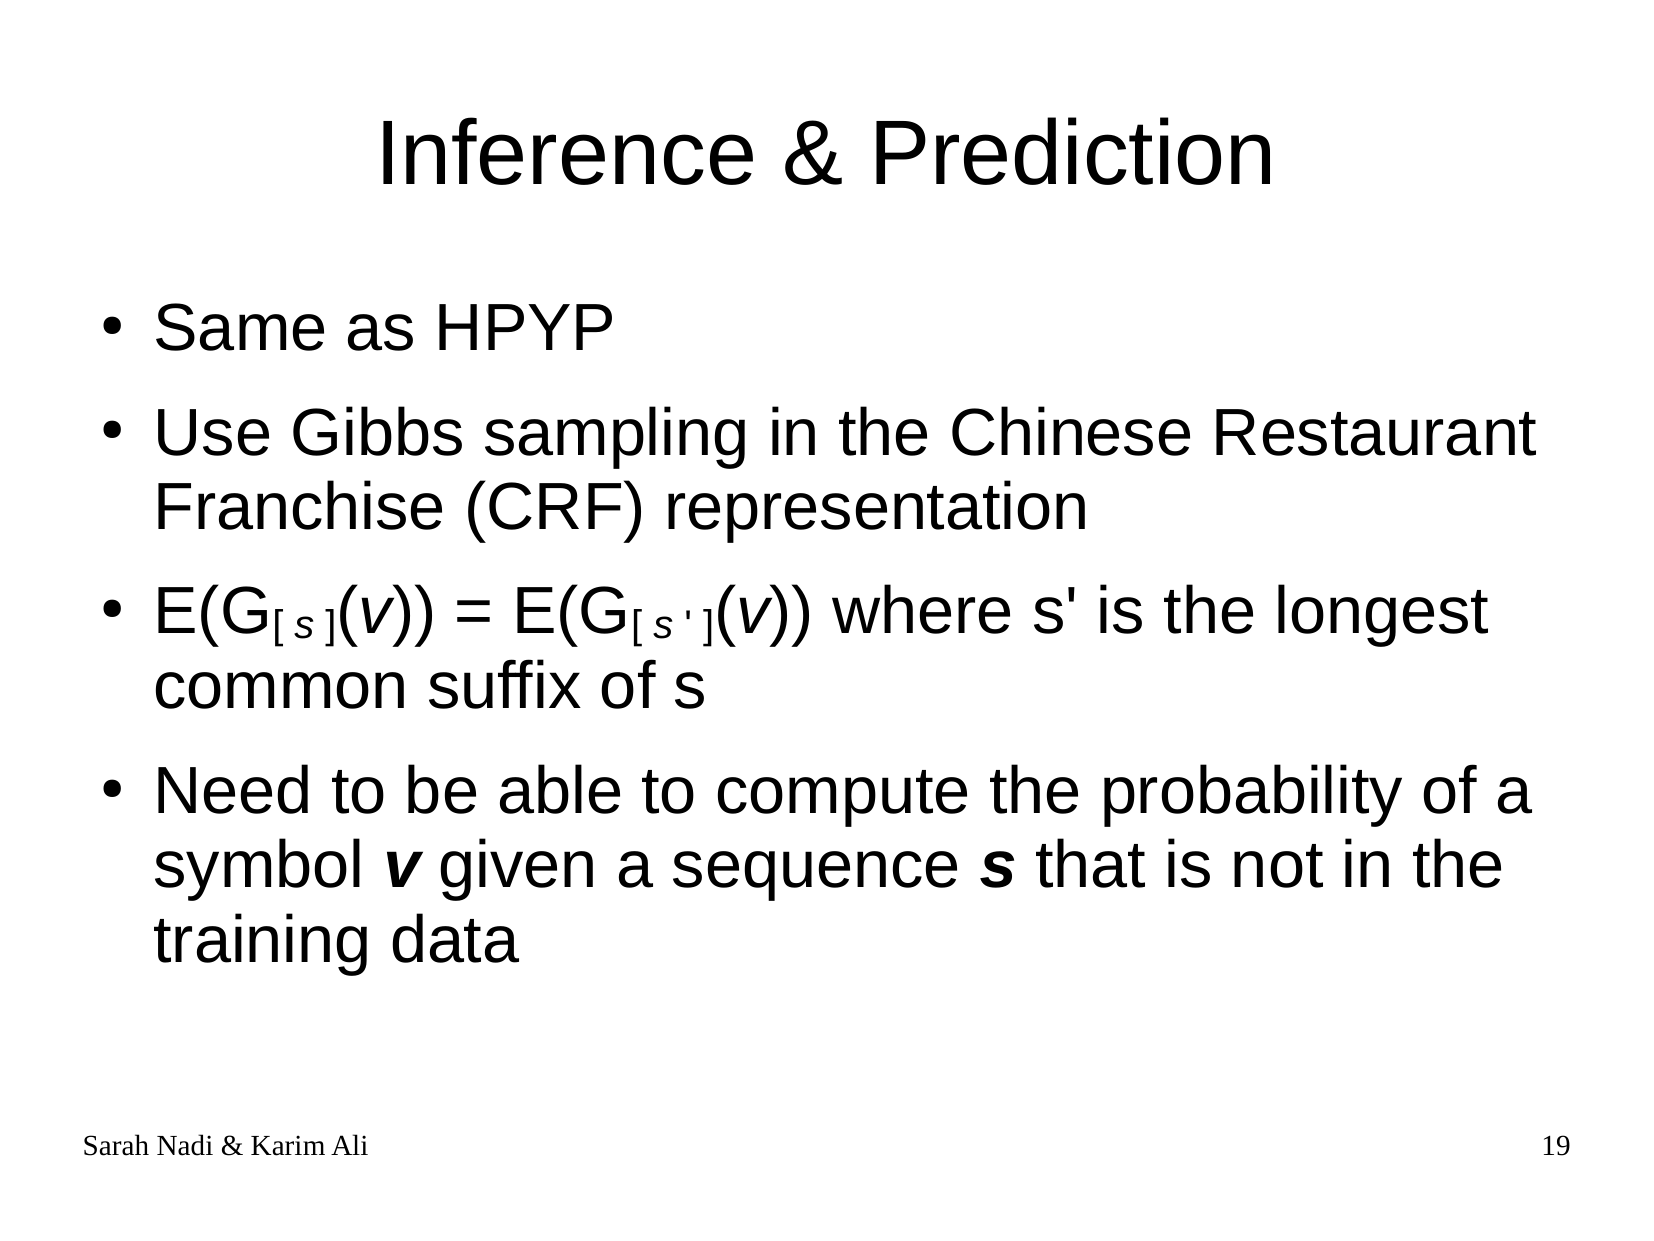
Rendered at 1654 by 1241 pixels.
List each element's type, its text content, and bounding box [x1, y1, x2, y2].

title Inference & Prediction [82, 49, 1571, 257]
list Same as HPYP Use Gibbs sampling in the Chinese Restaurant Franchise (CRF) representation E(G[ s ](v)) = E(G[ s ' ](v)) where s' is the longest common suffix of s Need to be able to compute the probability of a symbol v given a sequence s that is not in the training data [82, 290, 1571, 1109]
